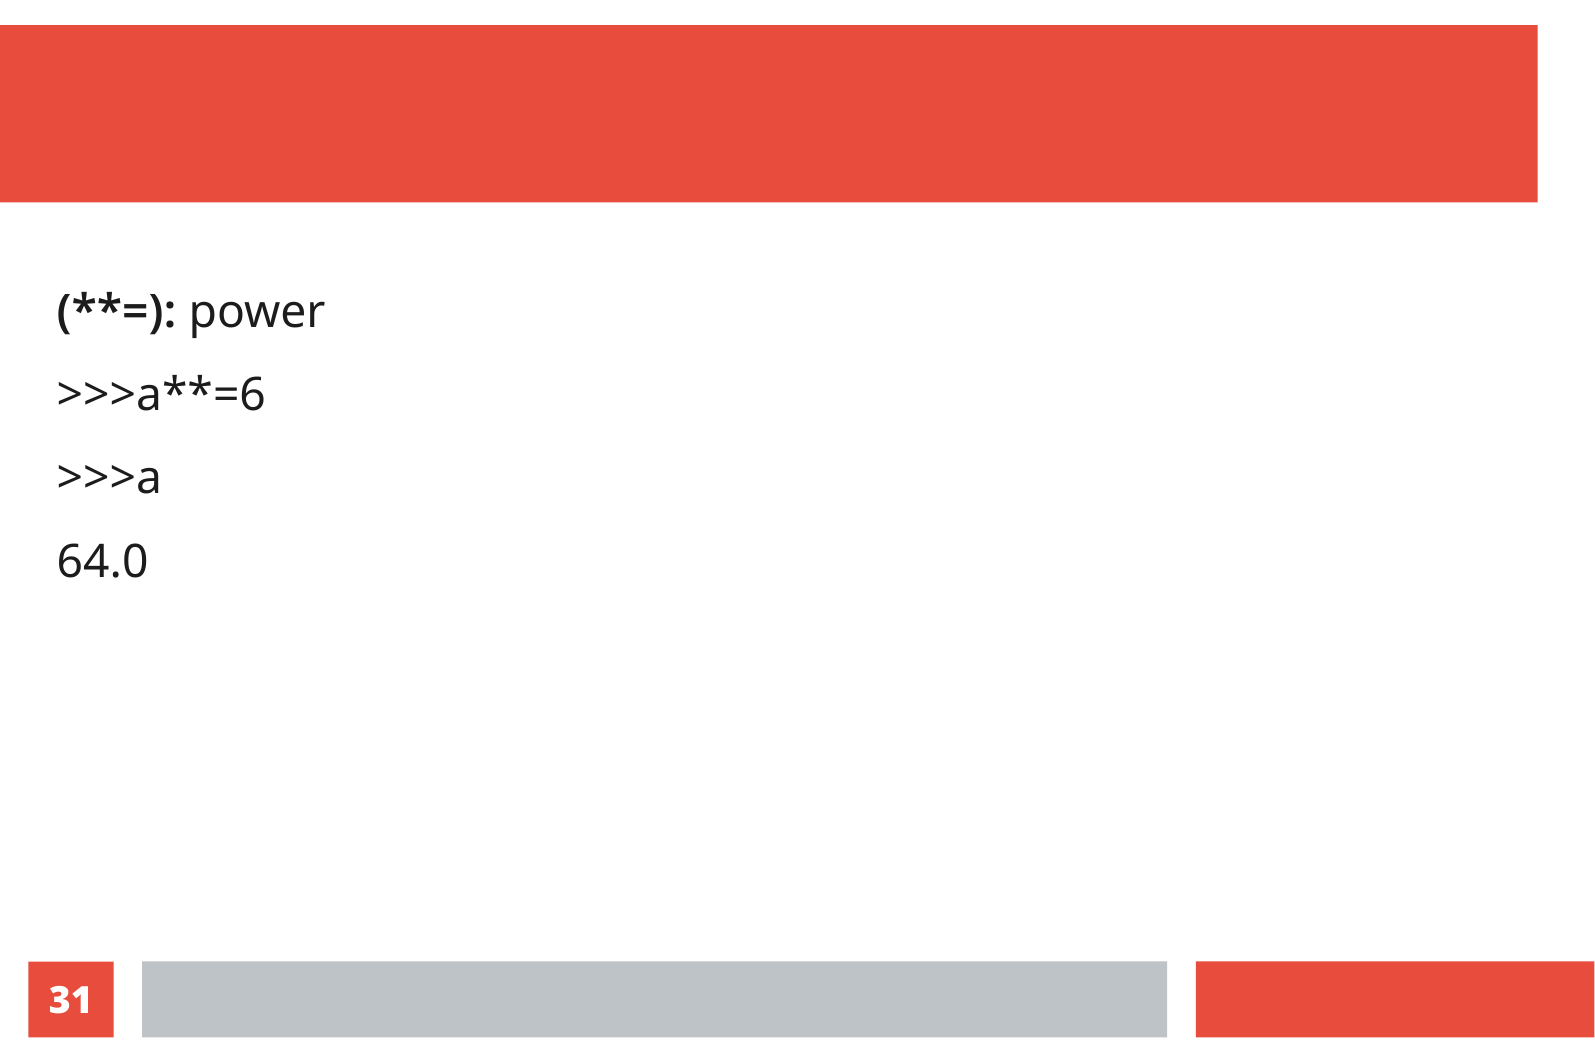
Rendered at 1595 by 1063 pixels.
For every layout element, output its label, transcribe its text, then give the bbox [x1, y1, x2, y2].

list (**=): power >>>a**=6 >>>a 64.0 [56, 278, 1509, 937]
